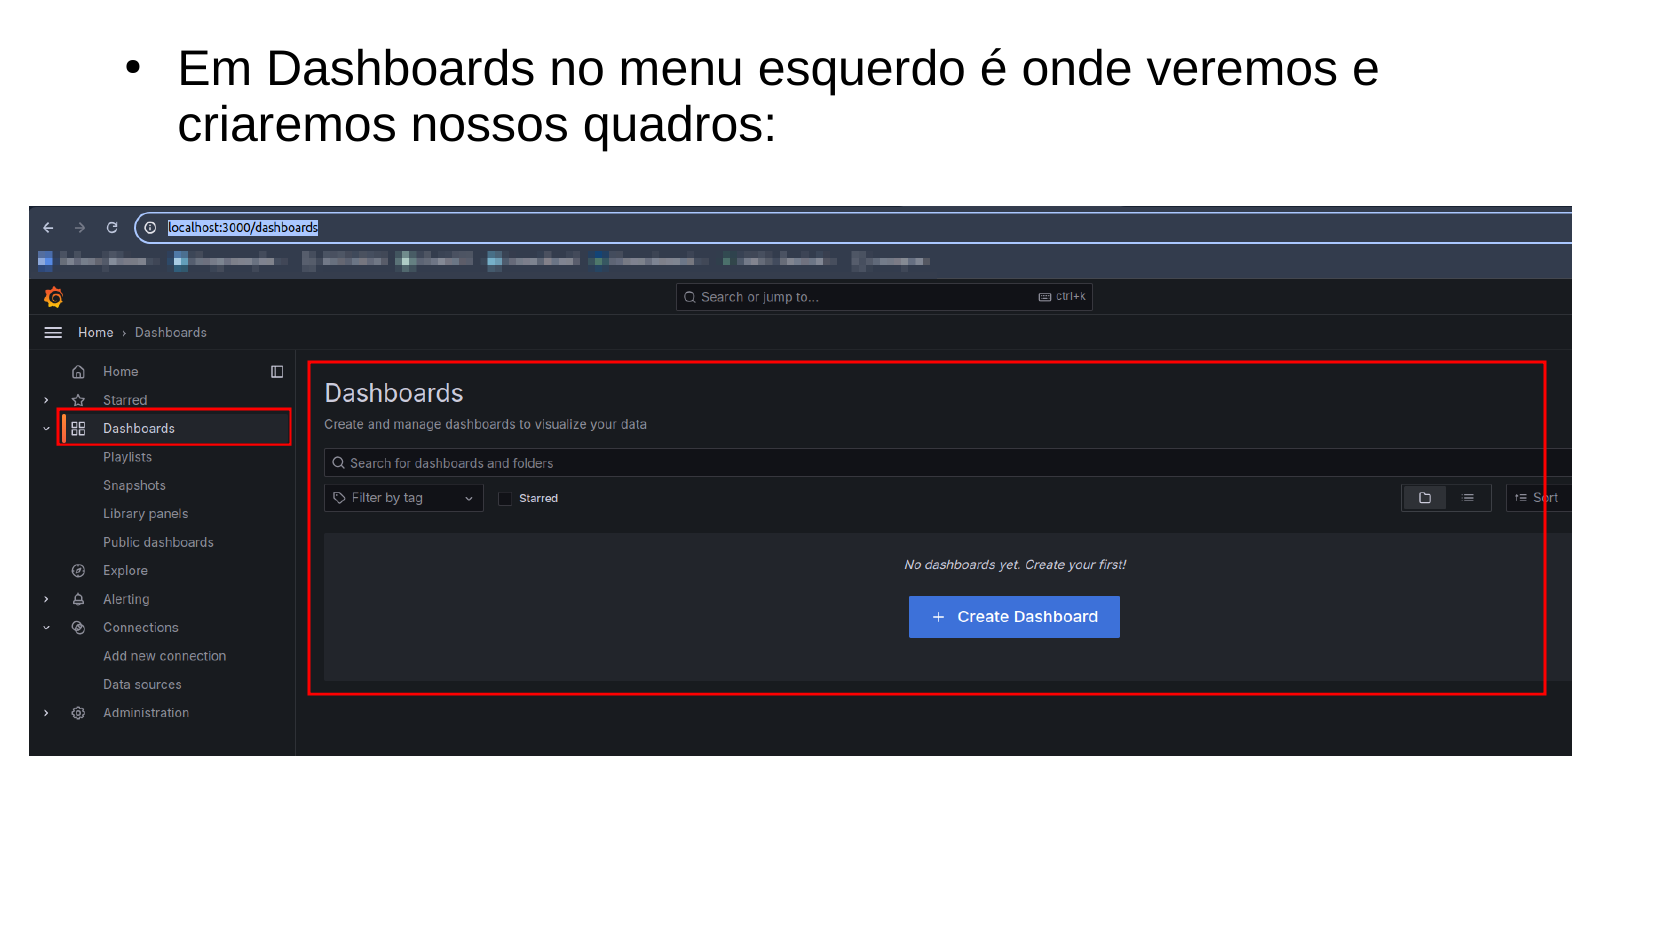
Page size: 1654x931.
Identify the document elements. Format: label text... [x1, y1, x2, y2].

list Em Dashboards no menu esquerdo é onde veremos e criaremos nossos quadros: [106, 40, 1595, 178]
picture [29, 206, 1572, 756]
